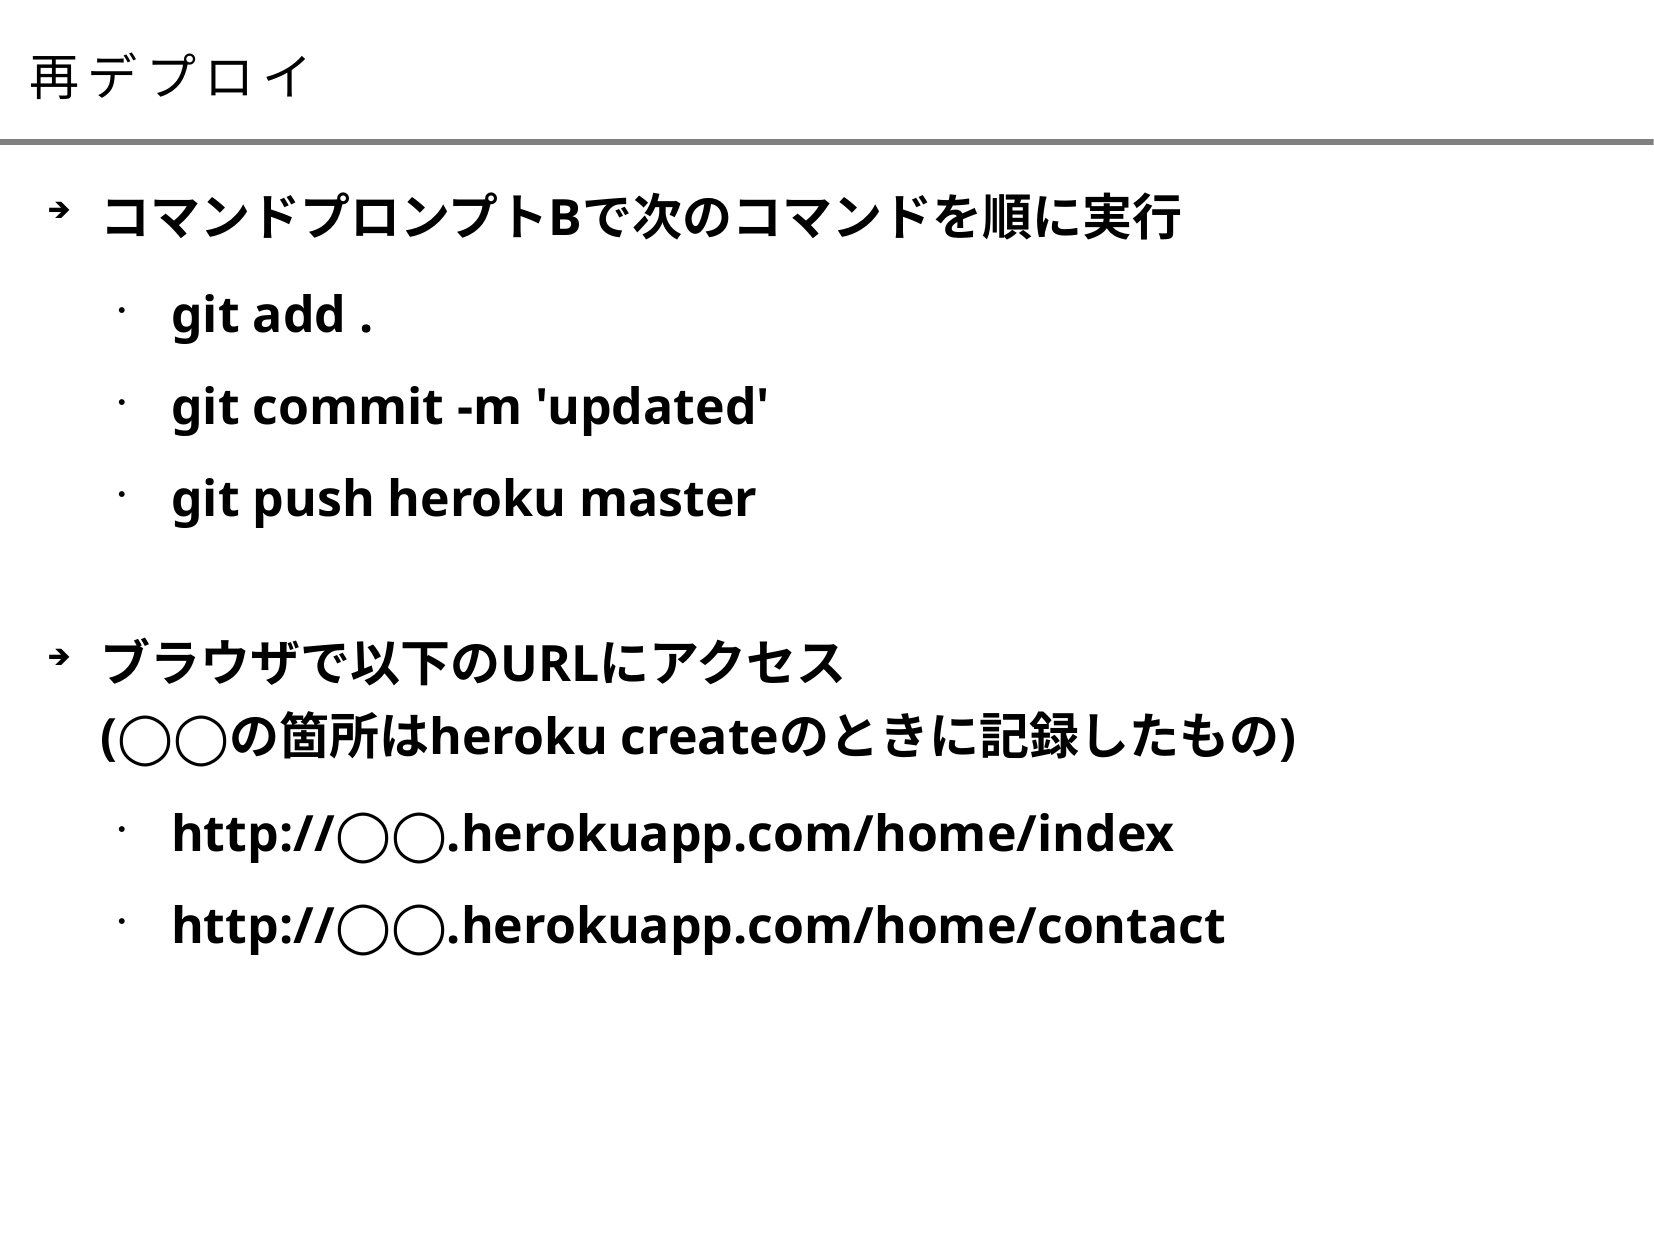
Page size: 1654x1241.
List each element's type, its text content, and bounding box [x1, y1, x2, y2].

list コマンドプロンプトBで次のコマンドを順に実行 git add . git commit -m 'updated' git push heroku master ブラウザで以下のURLにアクセス (◯◯の箇所はheroku createのときに記録したもの) http://◯◯.herokuapp.com/home/index http://◯◯.herokuapp.com/home/contact [29, 177, 1625, 1152]
title 再デプロイ [29, 29, 1625, 119]
